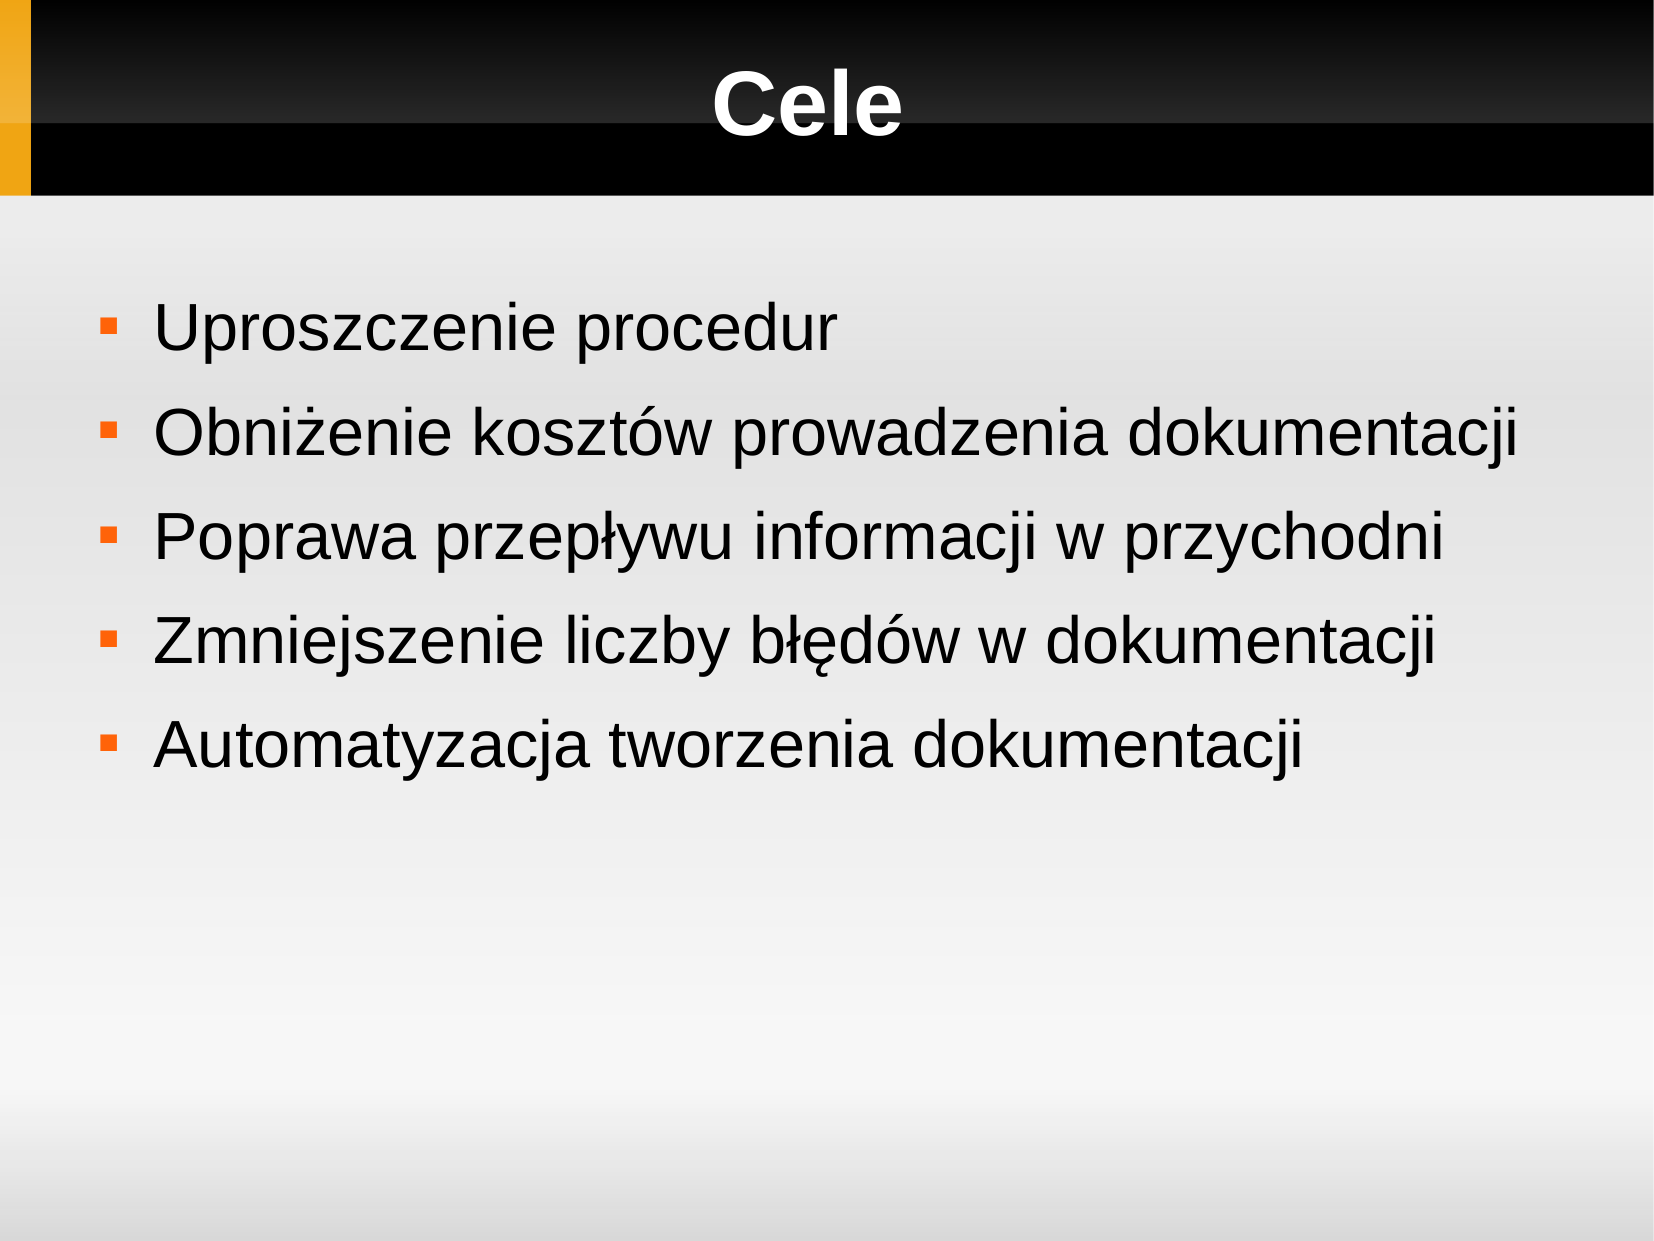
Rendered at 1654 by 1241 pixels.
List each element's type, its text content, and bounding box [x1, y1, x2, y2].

title Cele [76, 0, 1565, 208]
list Uproszczenie procedur Obniżenie kosztów prowadzenia dokumentacji Poprawa przepływu informacji w przychodni Zmniejszenie liczby błędów w dokumentacji Automatyzacja tworzenia dokumentacji [82, 290, 1571, 1094]
picture [0, 0, 1654, 1241]
